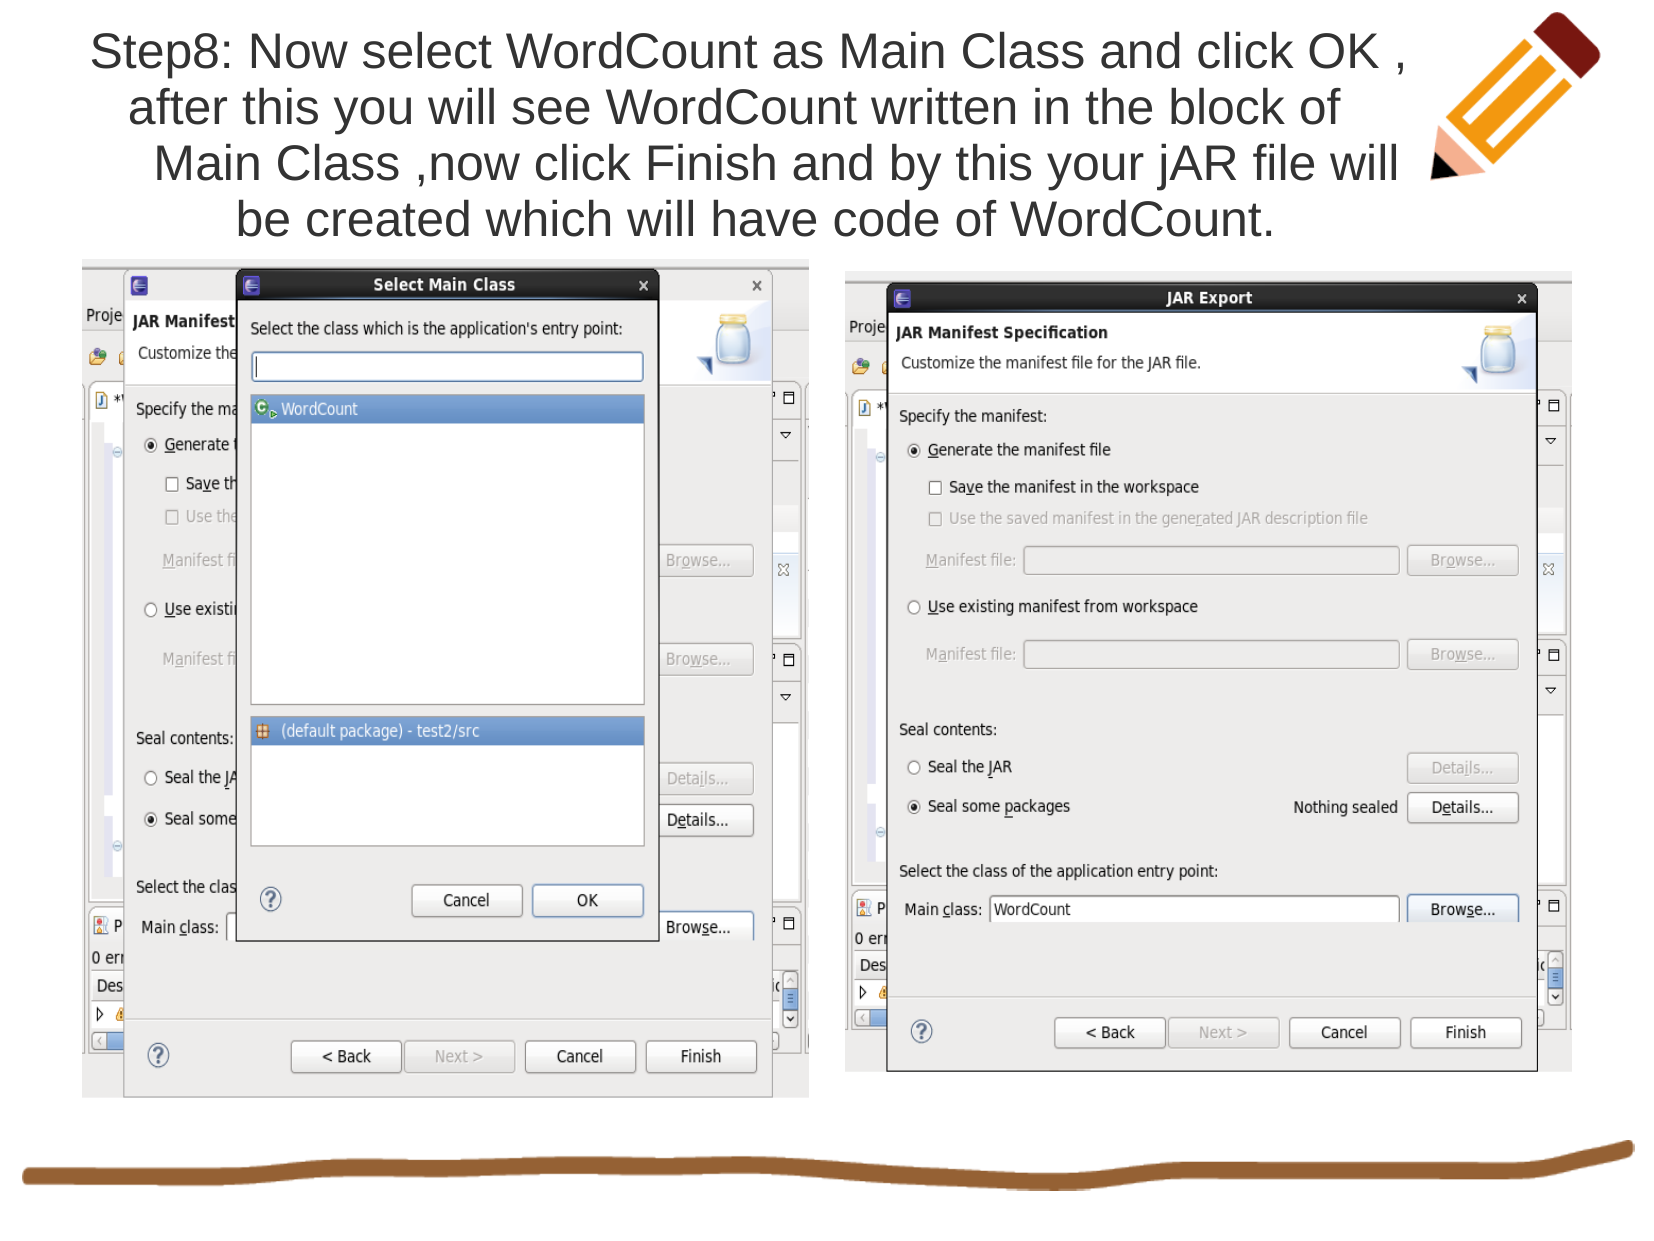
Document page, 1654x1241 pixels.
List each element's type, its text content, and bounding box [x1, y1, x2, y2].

picture [82, 259, 809, 1099]
picture [22, 1140, 1635, 1191]
picture [845, 271, 1572, 1073]
picture [1430, 12, 1601, 181]
title Step8: Now select WordCount as Main Class and click OK , after this you will see WordCount written in the block of Main Class ,now click Finish and by this your jAR file will be created which will have code of WordCount. [82, 23, 1430, 247]
